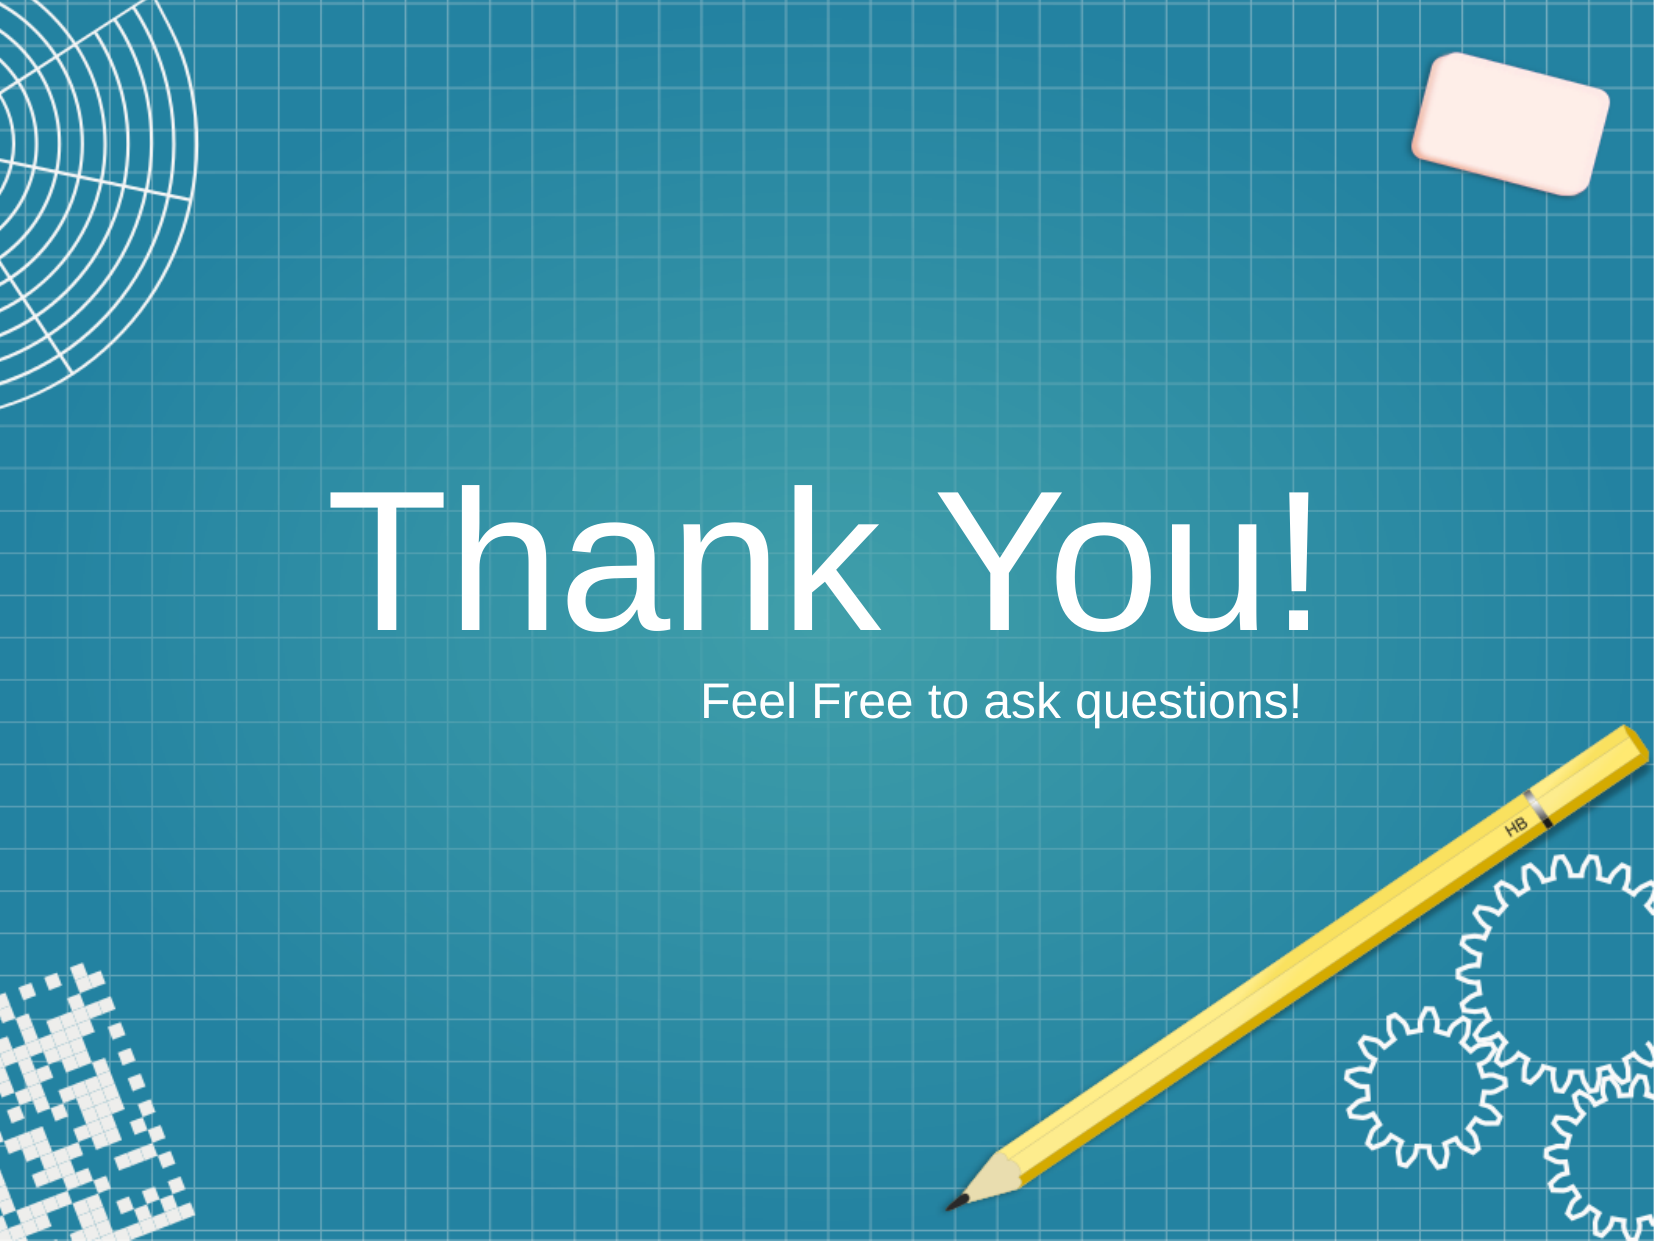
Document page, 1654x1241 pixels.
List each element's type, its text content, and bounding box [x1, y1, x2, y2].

subtitle Thank You! Feel Free to ask questions! [82, 185, 1571, 993]
picture [0, 0, 1654, 1241]
